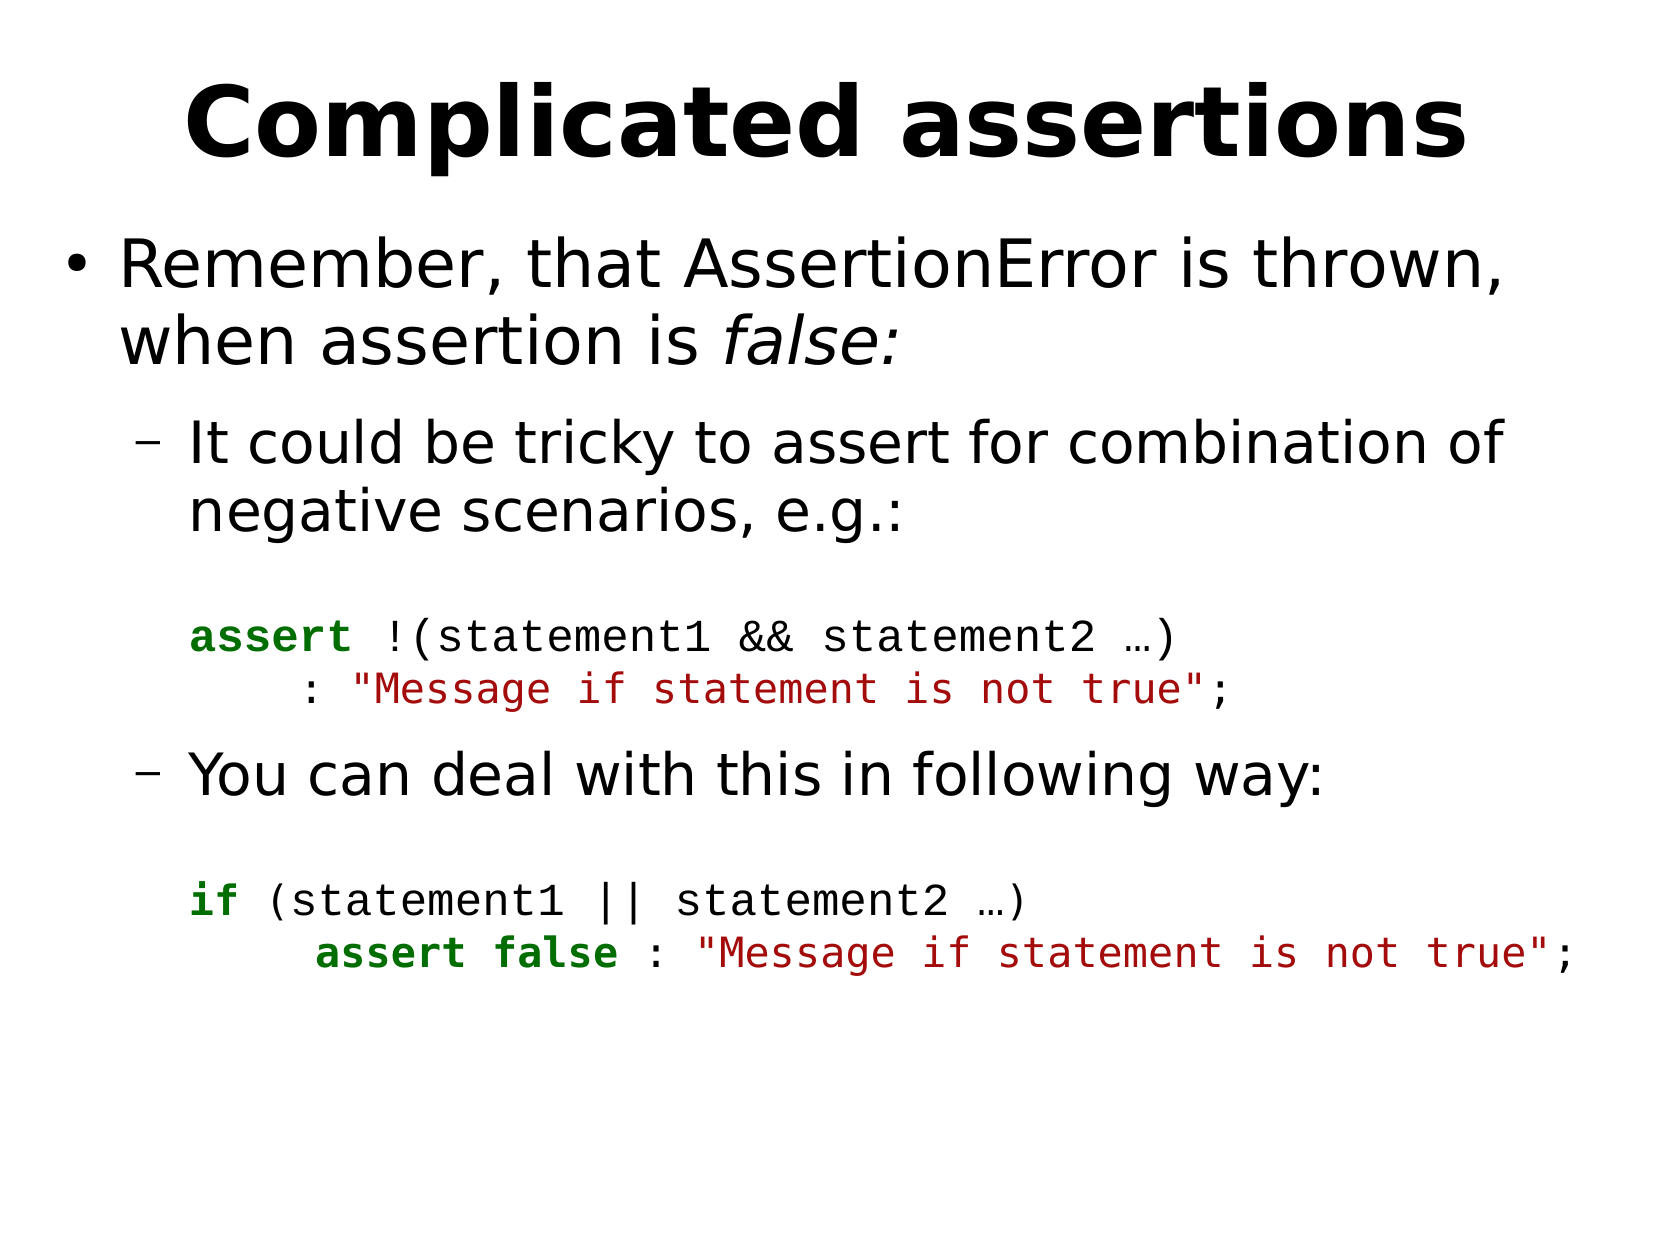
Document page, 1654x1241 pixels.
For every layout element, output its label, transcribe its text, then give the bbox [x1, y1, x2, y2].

title Complicated assertions [82, 49, 1571, 196]
list Remember, that AssertionError is thrown, when assertion is false: It could be tricky to assert for combination of negative scenarios, e.g.: assert !(statement1 && statement2 …) : "Message if statement is not true"; You can deal with this in following way: if (statement1 || statement2 …) assert false : "Message if statement is not true"; [47, 225, 1607, 1186]
